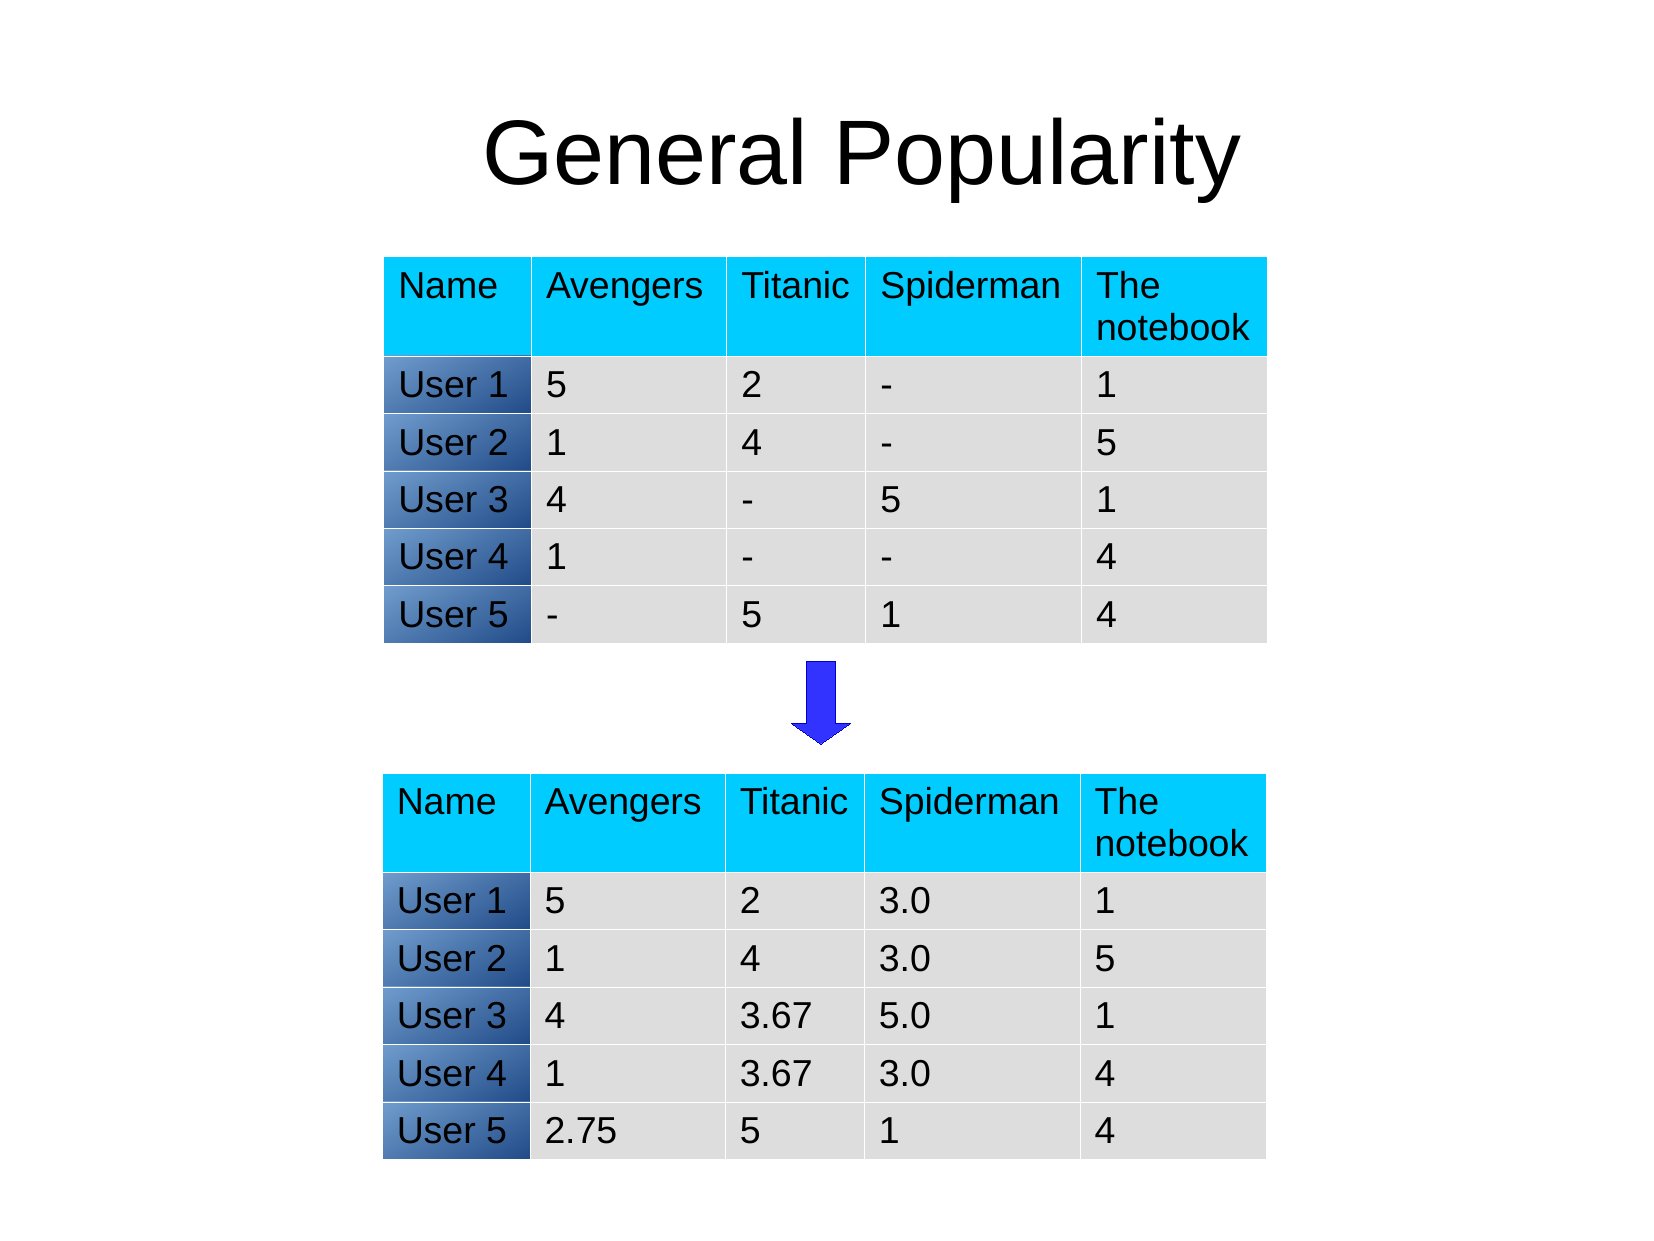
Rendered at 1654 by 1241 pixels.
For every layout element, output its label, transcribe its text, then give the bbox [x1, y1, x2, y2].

table_cell 3.67 [726, 1045, 864, 1102]
table_cell 4 [1081, 1045, 1266, 1102]
table_cell 1 [531, 930, 725, 987]
table_cell User 5 [384, 586, 531, 643]
table_cell - [866, 529, 1081, 585]
text_box [791, 661, 851, 745]
table_cell User 4 [384, 529, 531, 585]
table_cell User 3 [383, 988, 530, 1044]
table_cell 5 [866, 472, 1081, 528]
table_cell 4 [726, 930, 864, 987]
table_cell 2.75 [531, 1103, 725, 1159]
table_header Spiderman [866, 257, 1081, 356]
table_cell 5 [1082, 414, 1267, 471]
table_cell 2 [727, 357, 865, 413]
table_cell 1 [1081, 873, 1266, 929]
table_cell 1 [531, 1045, 725, 1102]
table_cell 1 [866, 586, 1081, 643]
table_header Titanic [726, 774, 864, 872]
table_cell 3.0 [865, 1045, 1080, 1102]
table_cell 5 [1081, 930, 1266, 987]
table_cell 4 [727, 414, 865, 471]
table_cell 4 [1082, 586, 1267, 643]
table_cell - [727, 472, 865, 528]
table_cell 4 [1082, 529, 1267, 585]
table_cell 5 [532, 357, 726, 413]
table_cell 1 [865, 1103, 1080, 1159]
table_cell 4 [1081, 1103, 1266, 1159]
table_header Titanic [727, 257, 865, 356]
table_header Avengers [532, 257, 726, 356]
table_cell 1 [1081, 988, 1266, 1044]
table_cell 5 [727, 586, 865, 643]
table_cell 3.0 [865, 930, 1080, 987]
table_header Name [384, 257, 531, 356]
table_cell 1 [532, 529, 726, 585]
table_cell User 2 [383, 930, 530, 987]
table_cell 4 [531, 988, 725, 1044]
table_header Name [383, 774, 530, 872]
table_cell User 3 [384, 472, 531, 528]
table_header Avengers [531, 774, 725, 872]
table_header The notebook [1081, 774, 1266, 872]
title General Popularity [82, 49, 1571, 257]
table_cell 4 [532, 472, 726, 528]
table_cell 1 [1082, 357, 1267, 413]
table_cell 1 [1082, 472, 1267, 528]
table_cell - [532, 586, 726, 643]
table_cell 5 [531, 873, 725, 929]
table_cell User 1 [384, 357, 531, 413]
table_cell User 1 [383, 873, 530, 929]
table_cell User 4 [383, 1045, 530, 1102]
table_cell User 2 [384, 414, 531, 471]
table_cell 5.0 [865, 988, 1080, 1044]
table_header The notebook [1082, 257, 1267, 356]
table_cell 3.67 [726, 988, 864, 1044]
table_cell 5 [726, 1103, 864, 1159]
table_cell User 5 [383, 1103, 530, 1159]
table_cell 2 [726, 873, 864, 929]
table_cell 1 [532, 414, 726, 471]
table_cell 3.0 [865, 873, 1080, 929]
table_cell - [727, 529, 865, 585]
table_cell - [866, 357, 1081, 413]
table_cell - [866, 414, 1081, 471]
table_header Spiderman [865, 774, 1080, 872]
